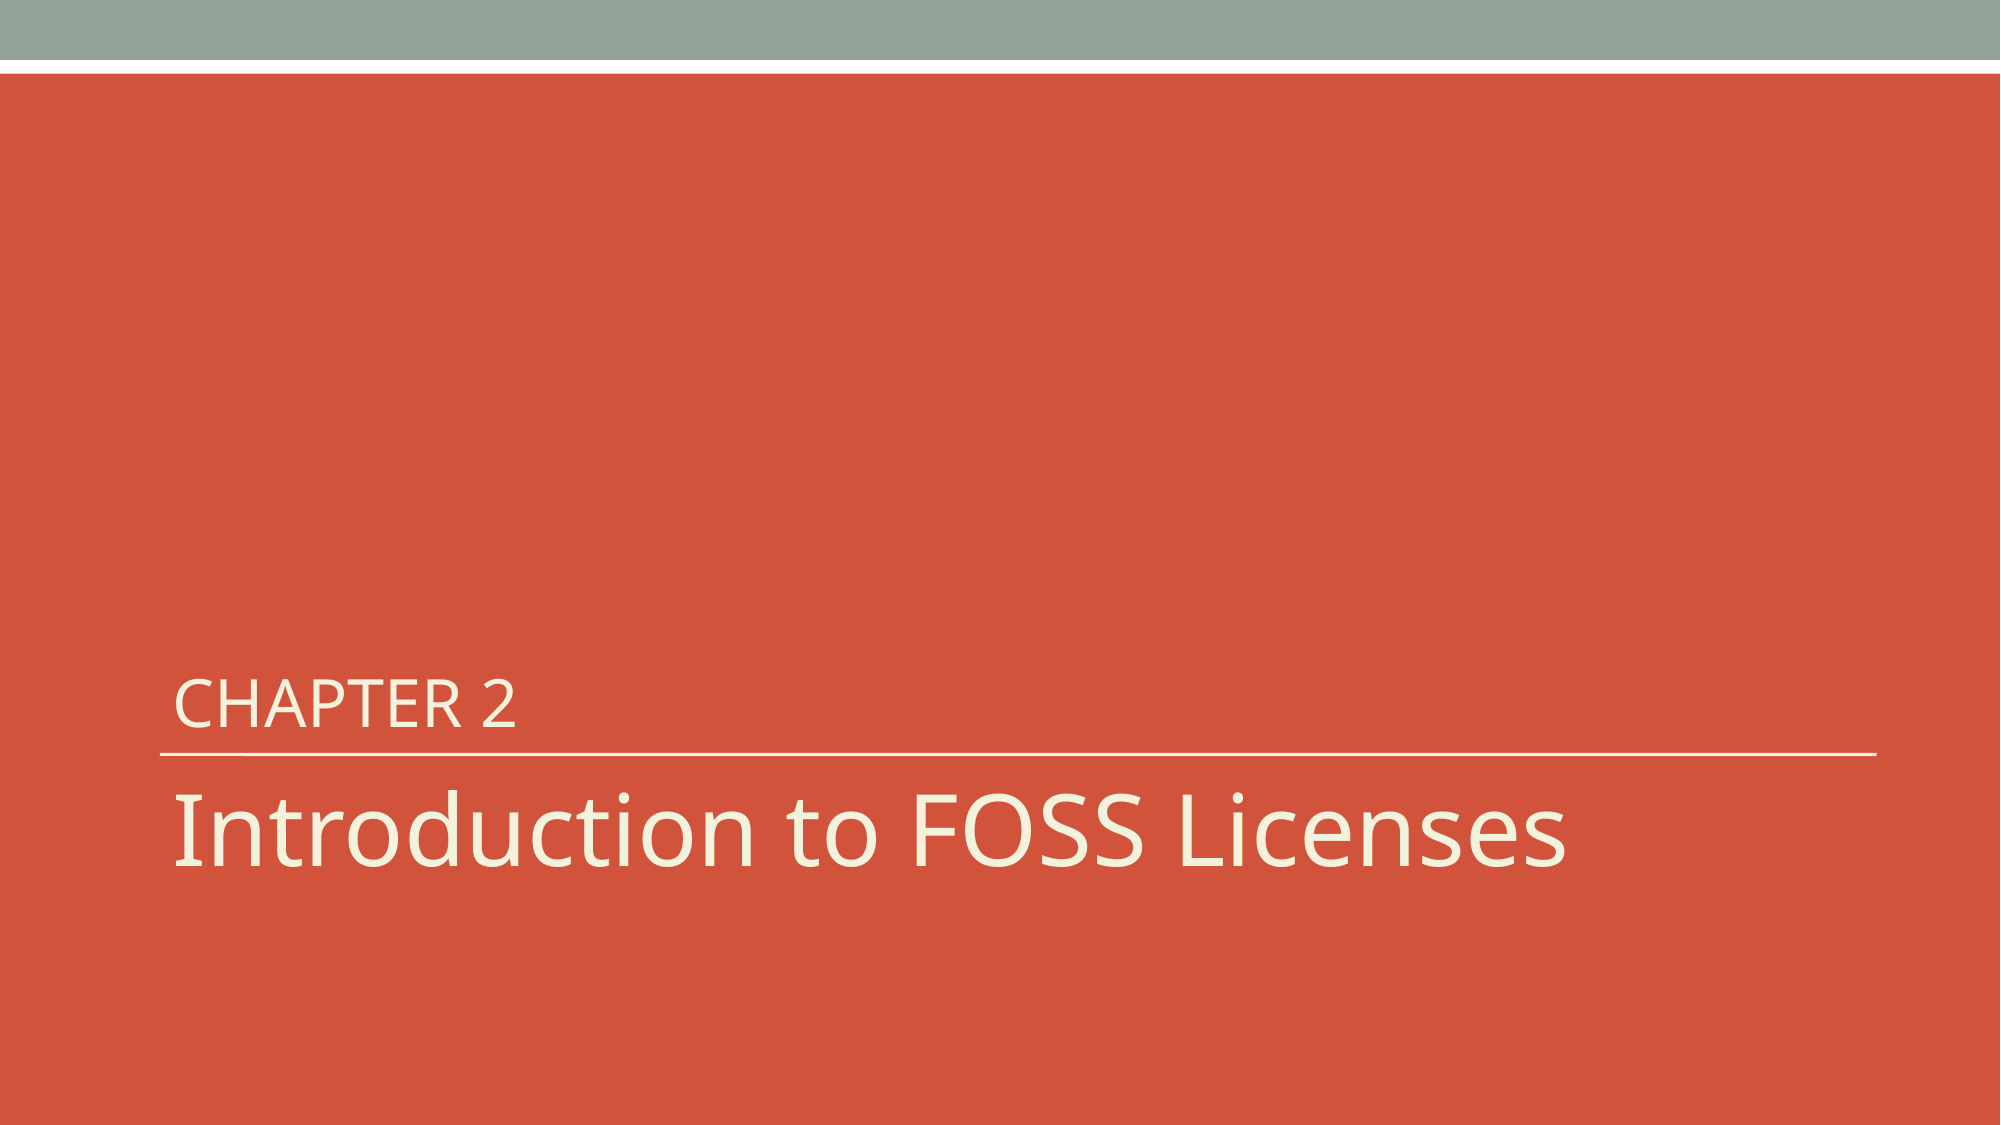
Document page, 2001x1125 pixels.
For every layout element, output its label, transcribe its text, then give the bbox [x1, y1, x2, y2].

text_box Introduction to FOSS Licenses [157, 758, 1858, 1005]
text_box CHAPTER 2 [157, 387, 1858, 749]
